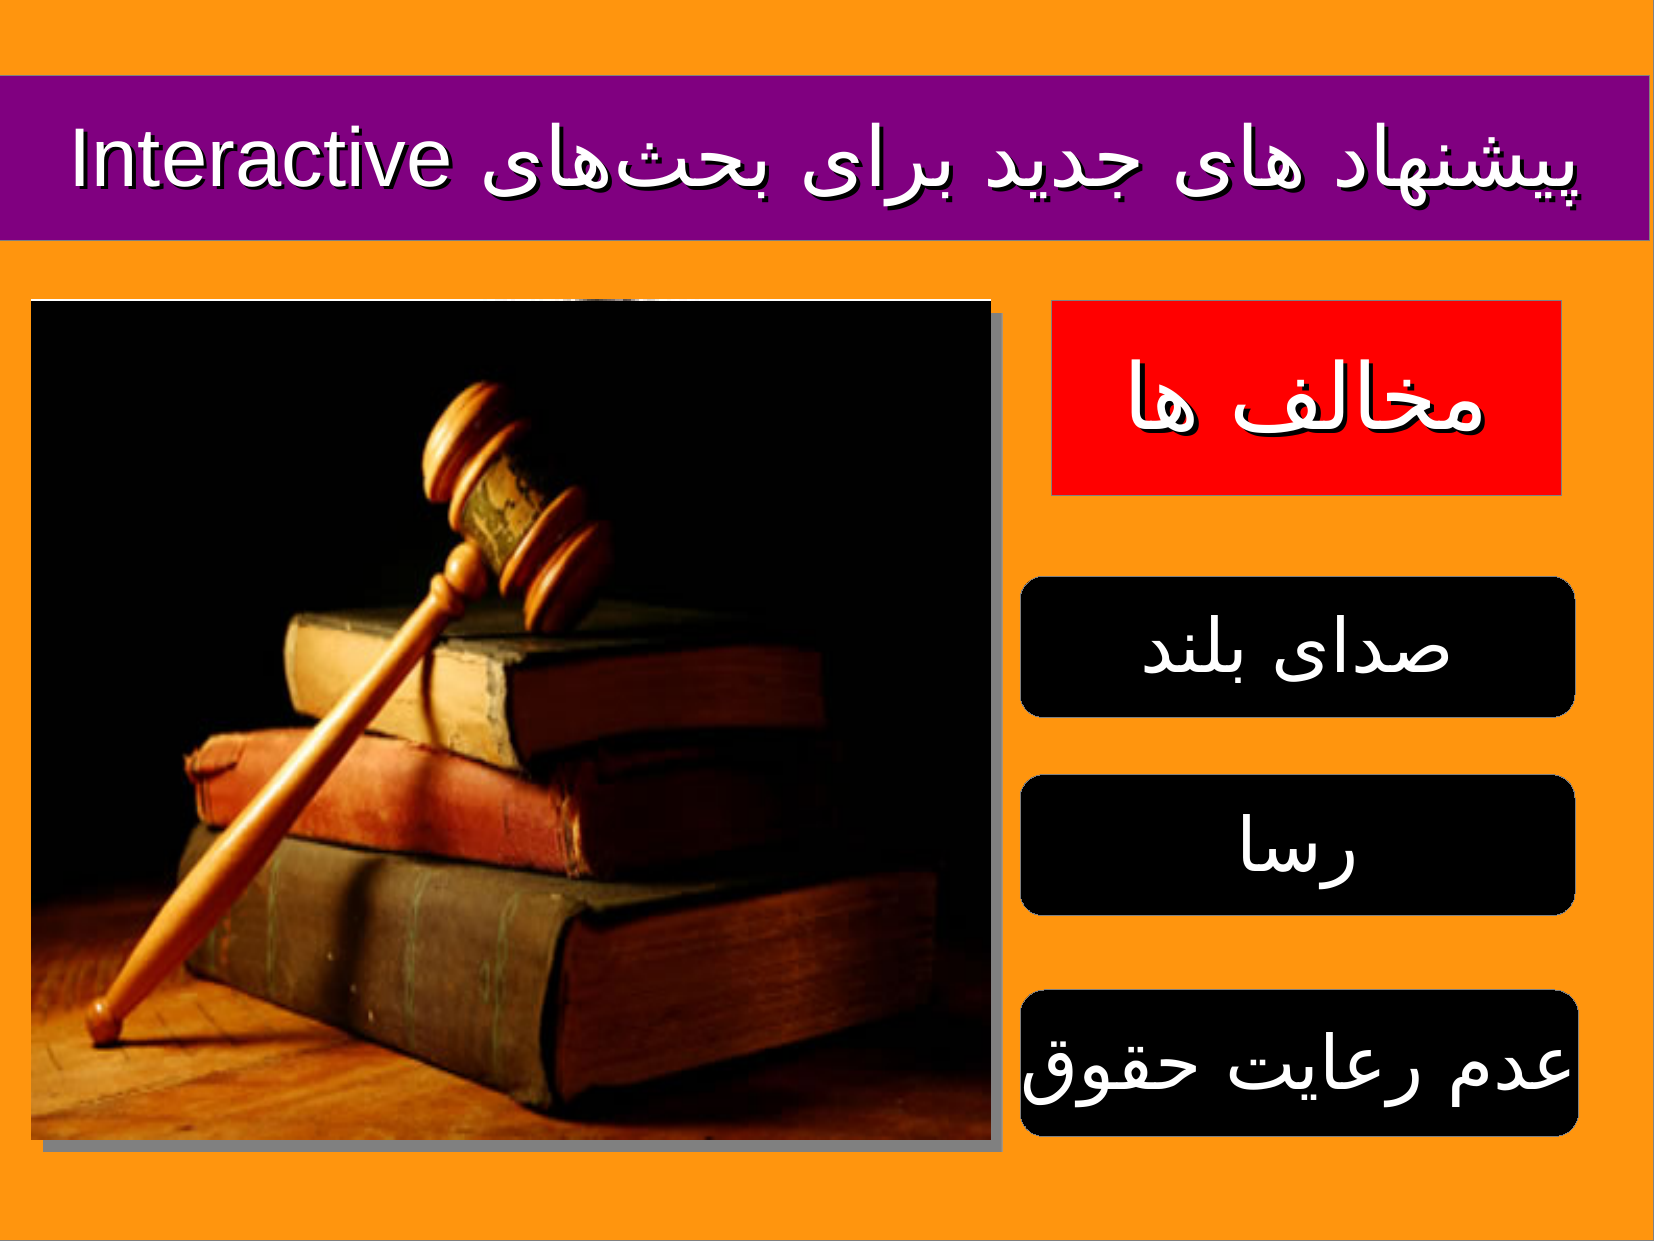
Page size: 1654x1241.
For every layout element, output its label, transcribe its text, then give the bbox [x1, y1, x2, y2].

text_box عدم رعایت حقوق [1020, 989, 1579, 1137]
text_box رسا [1020, 774, 1576, 916]
text_box [0, 0, 1654, 1241]
text_box پیشنهاد های جدید برای بحث‌های Interactive [0, 75, 1650, 241]
text_box مخالف ها [1051, 300, 1562, 496]
picture [31, 299, 991, 1141]
text_box صدای بلند [1020, 576, 1576, 718]
